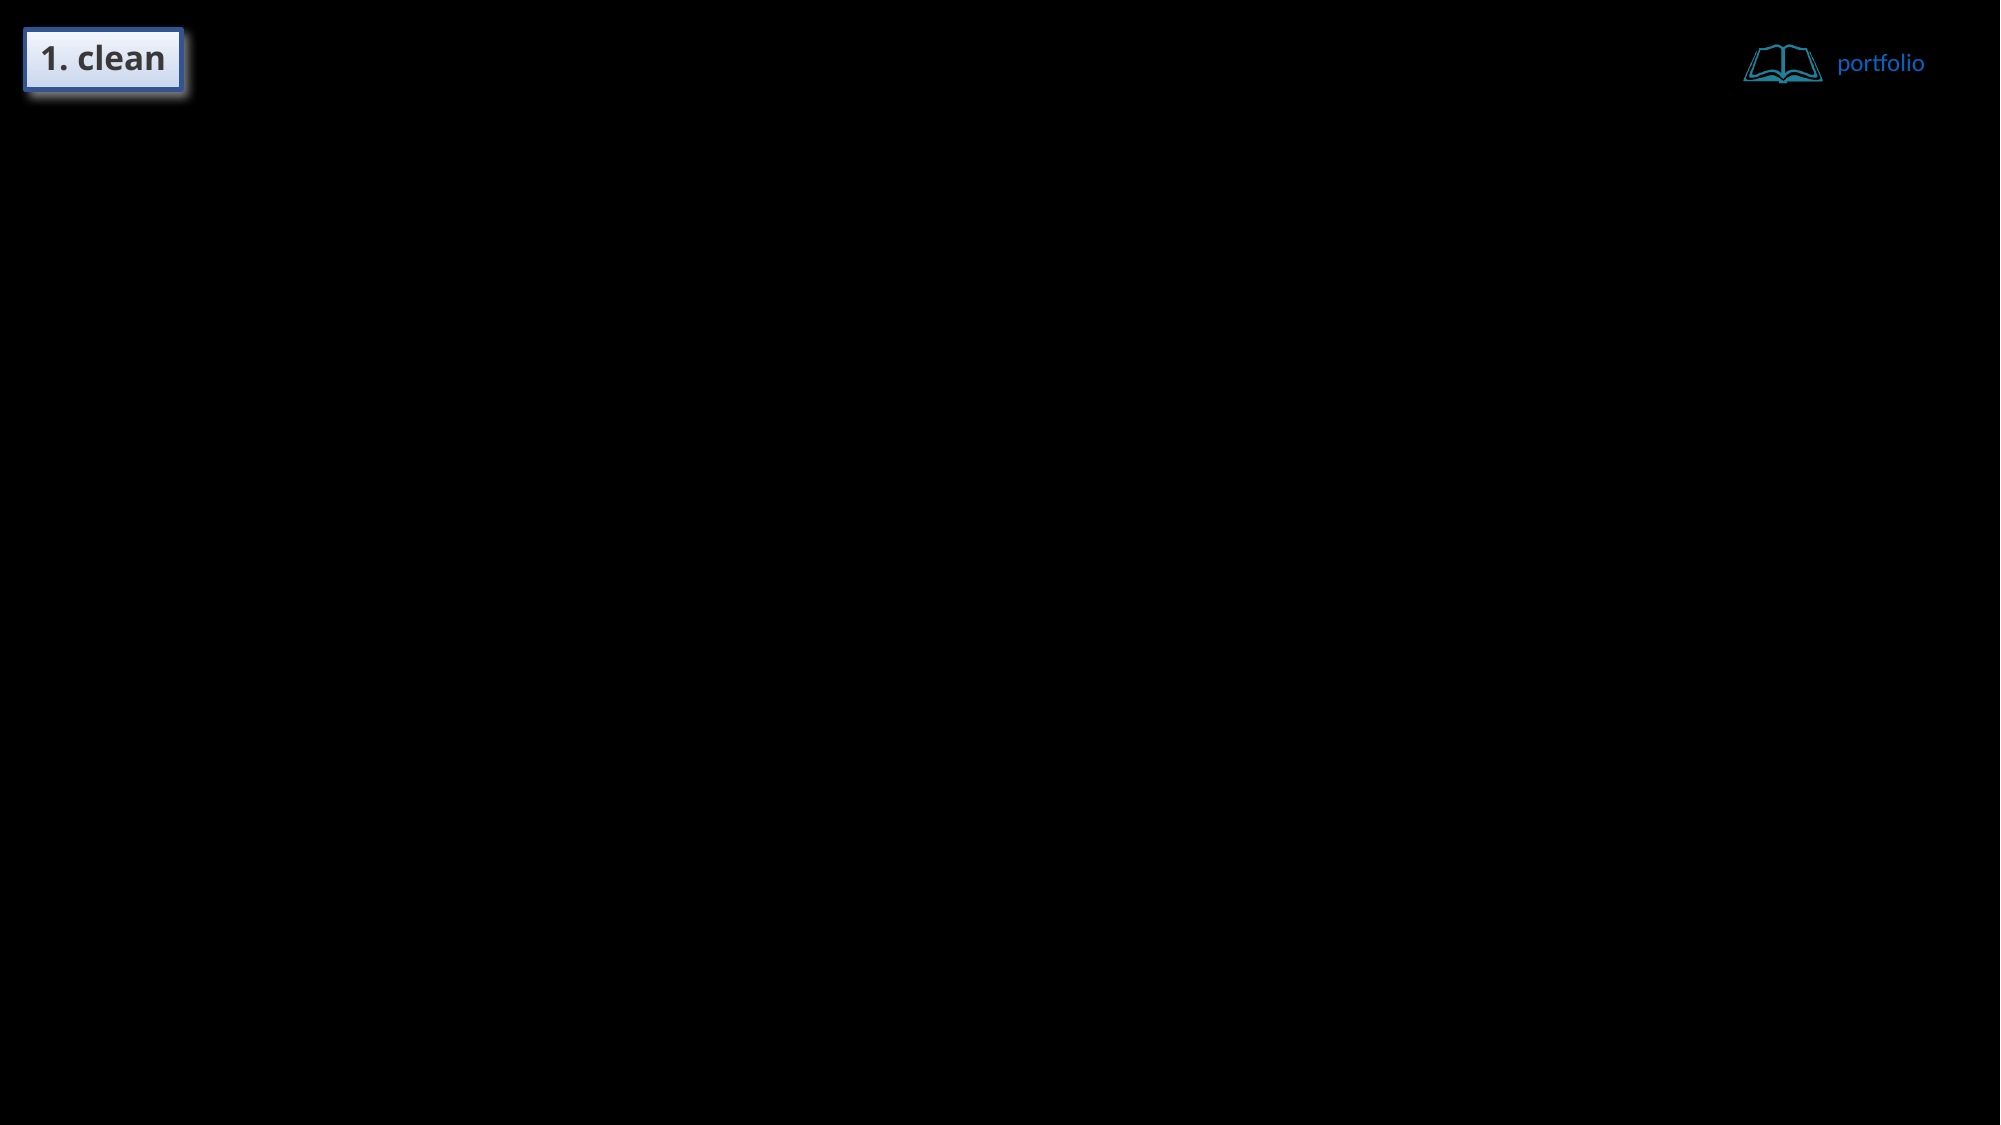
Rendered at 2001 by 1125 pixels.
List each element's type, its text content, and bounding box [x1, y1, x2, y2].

picture [1741, 42, 1823, 86]
title 1. clean [29, 29, 178, 90]
text_box portfolio [1822, 39, 1941, 84]
